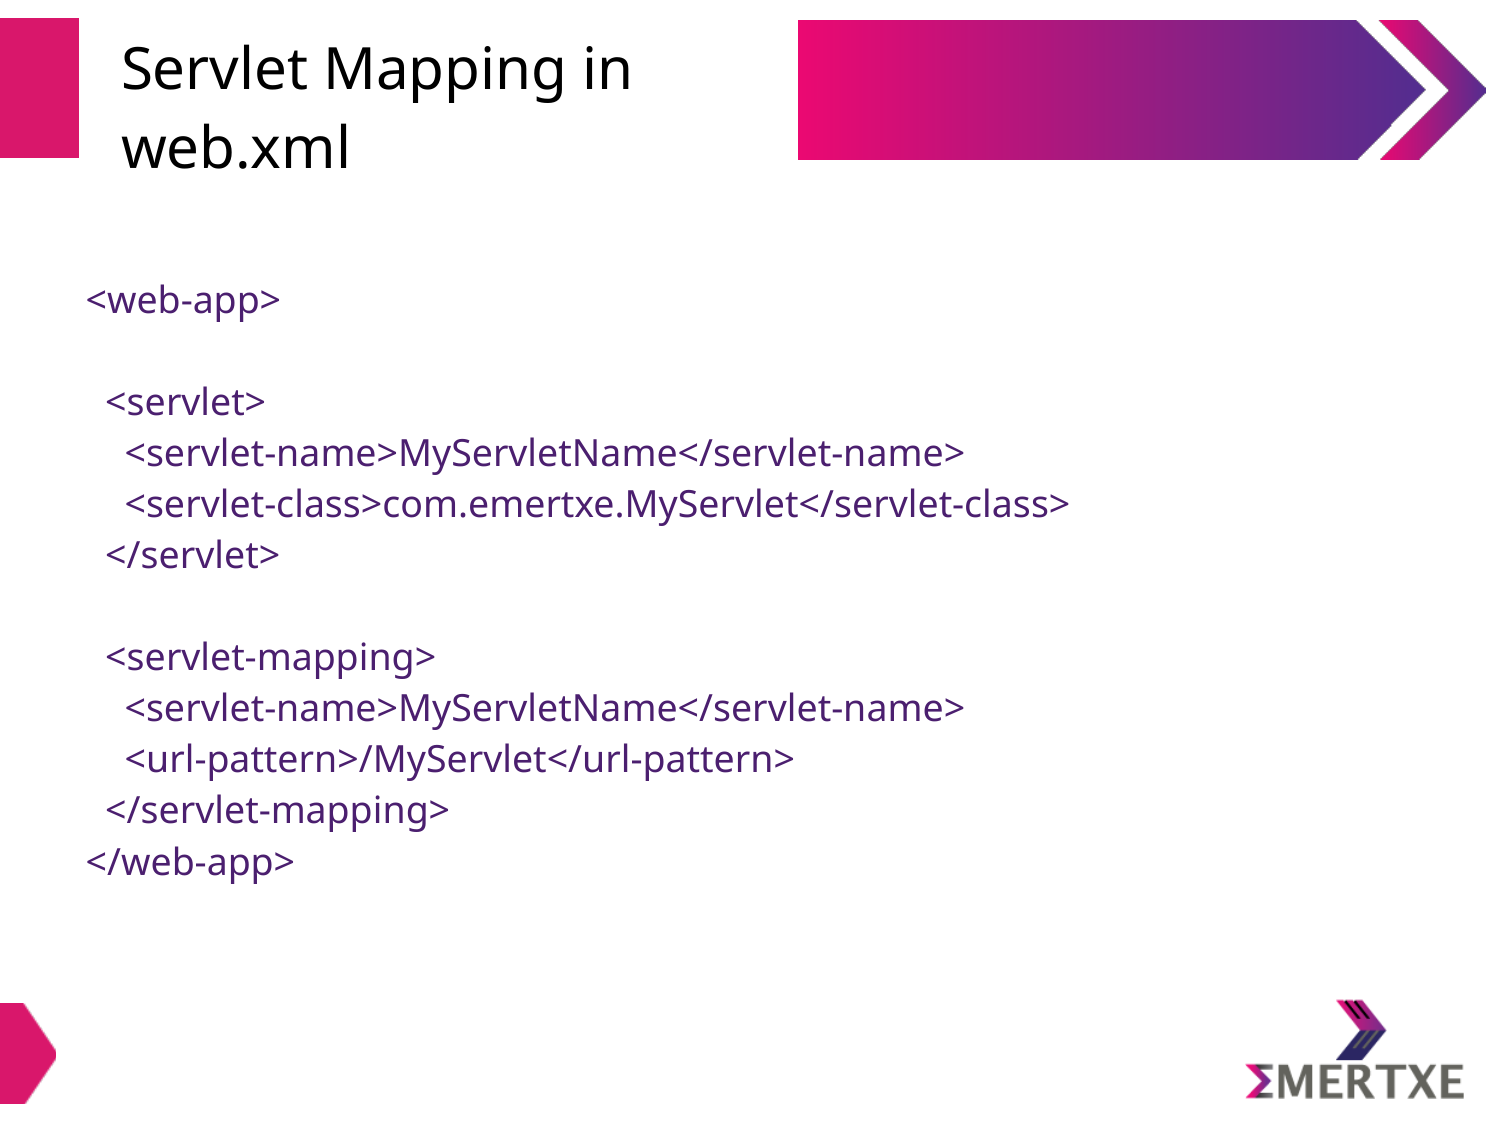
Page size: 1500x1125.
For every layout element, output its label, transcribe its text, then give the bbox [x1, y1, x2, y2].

text_box Servlet Mapping in web.xml [106, 20, 756, 171]
picture [1245, 996, 1465, 1099]
picture [798, 20, 1486, 160]
text_box <web-app> <servlet> <servlet-name>MyServletName</servlet-name> <servlet-class>com.emertxe.MyServlet</servlet-class> </servlet> <servlet-mapping> <servlet-name>MyServletName</servlet-name> <url-pattern>/MyServlet</url-pattern> </servlet-mapping> </web-app> [70, 224, 1441, 902]
